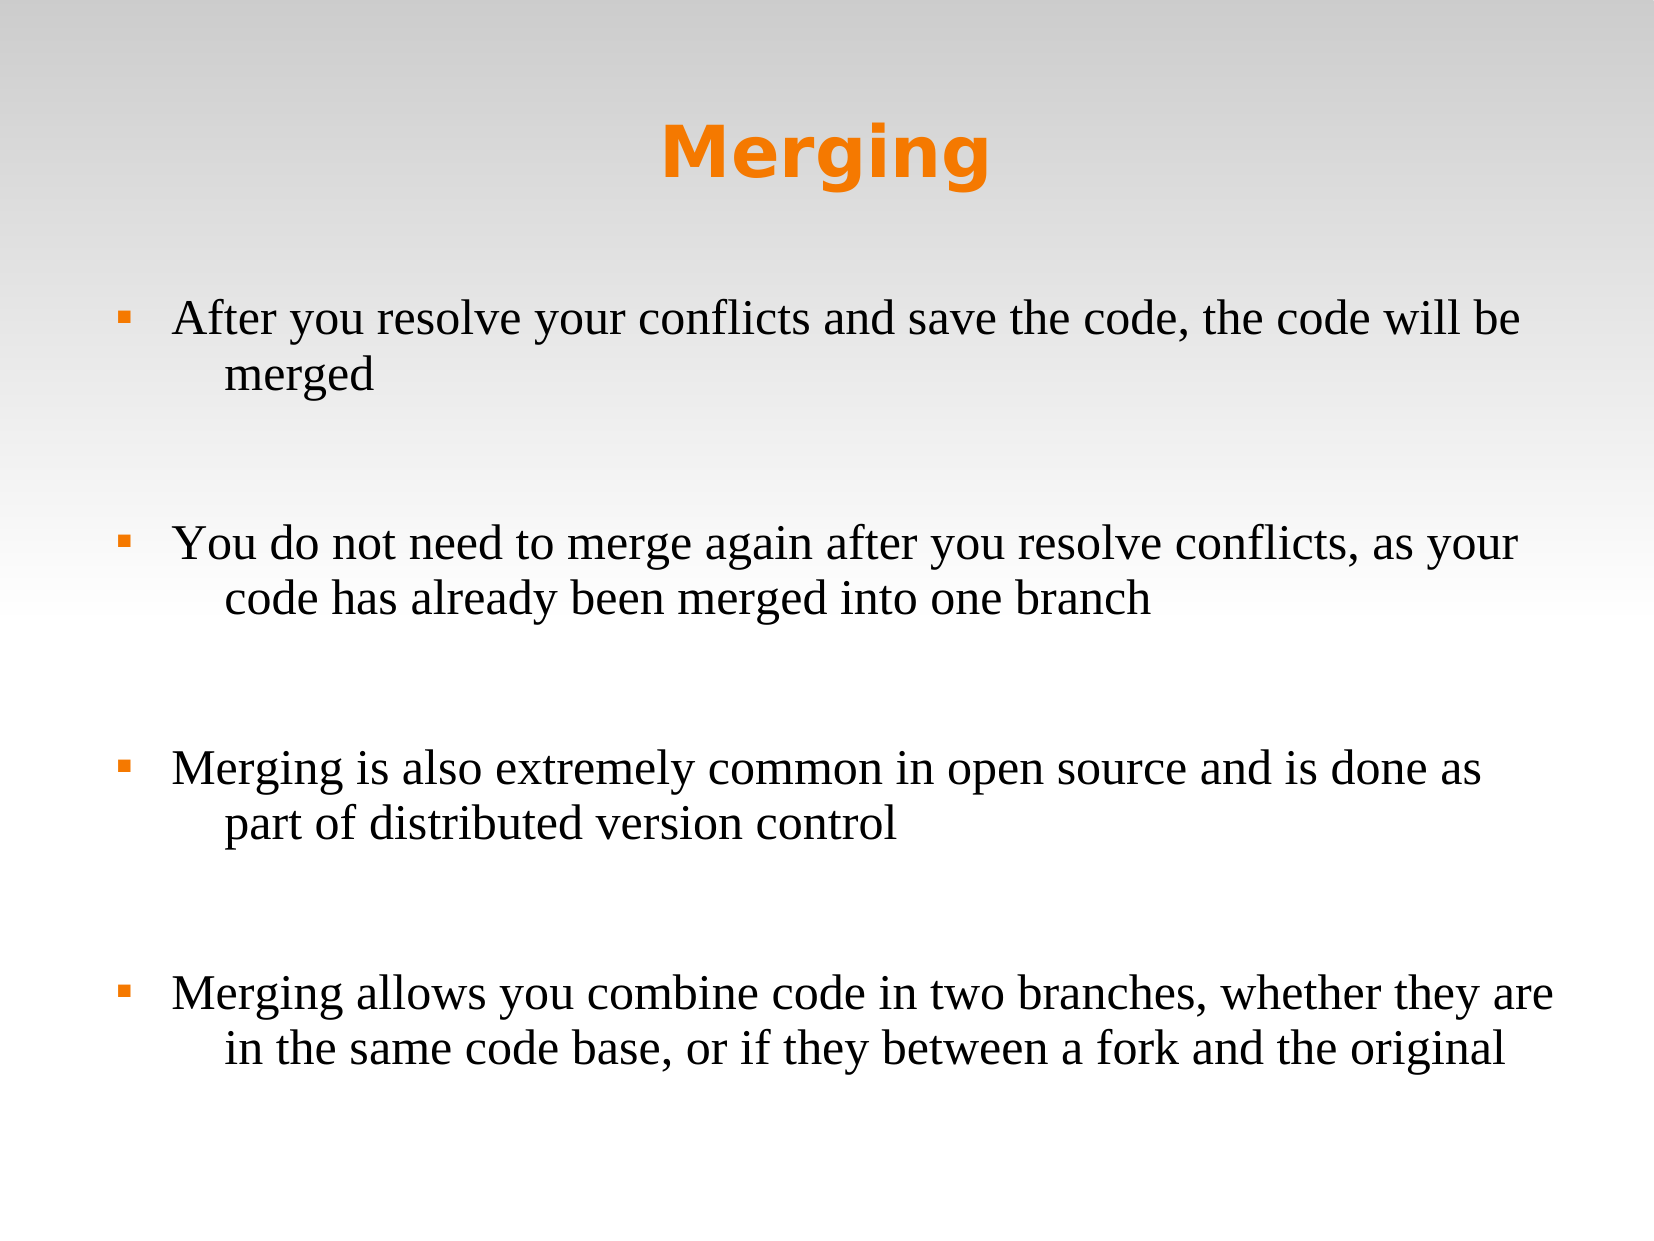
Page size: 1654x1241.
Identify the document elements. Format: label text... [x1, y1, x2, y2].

list After you resolve your conflicts and save the code, the code will be merged You do not need to merge again after you resolve conflicts, as your code has already been merged into one branch Merging is also extremely common in open source and is done as part of distributed version control Merging allows you combine code in two branches, whether they are in the same code base, or if they between a fork and the original [82, 290, 1571, 1133]
title Merging [82, 49, 1571, 257]
